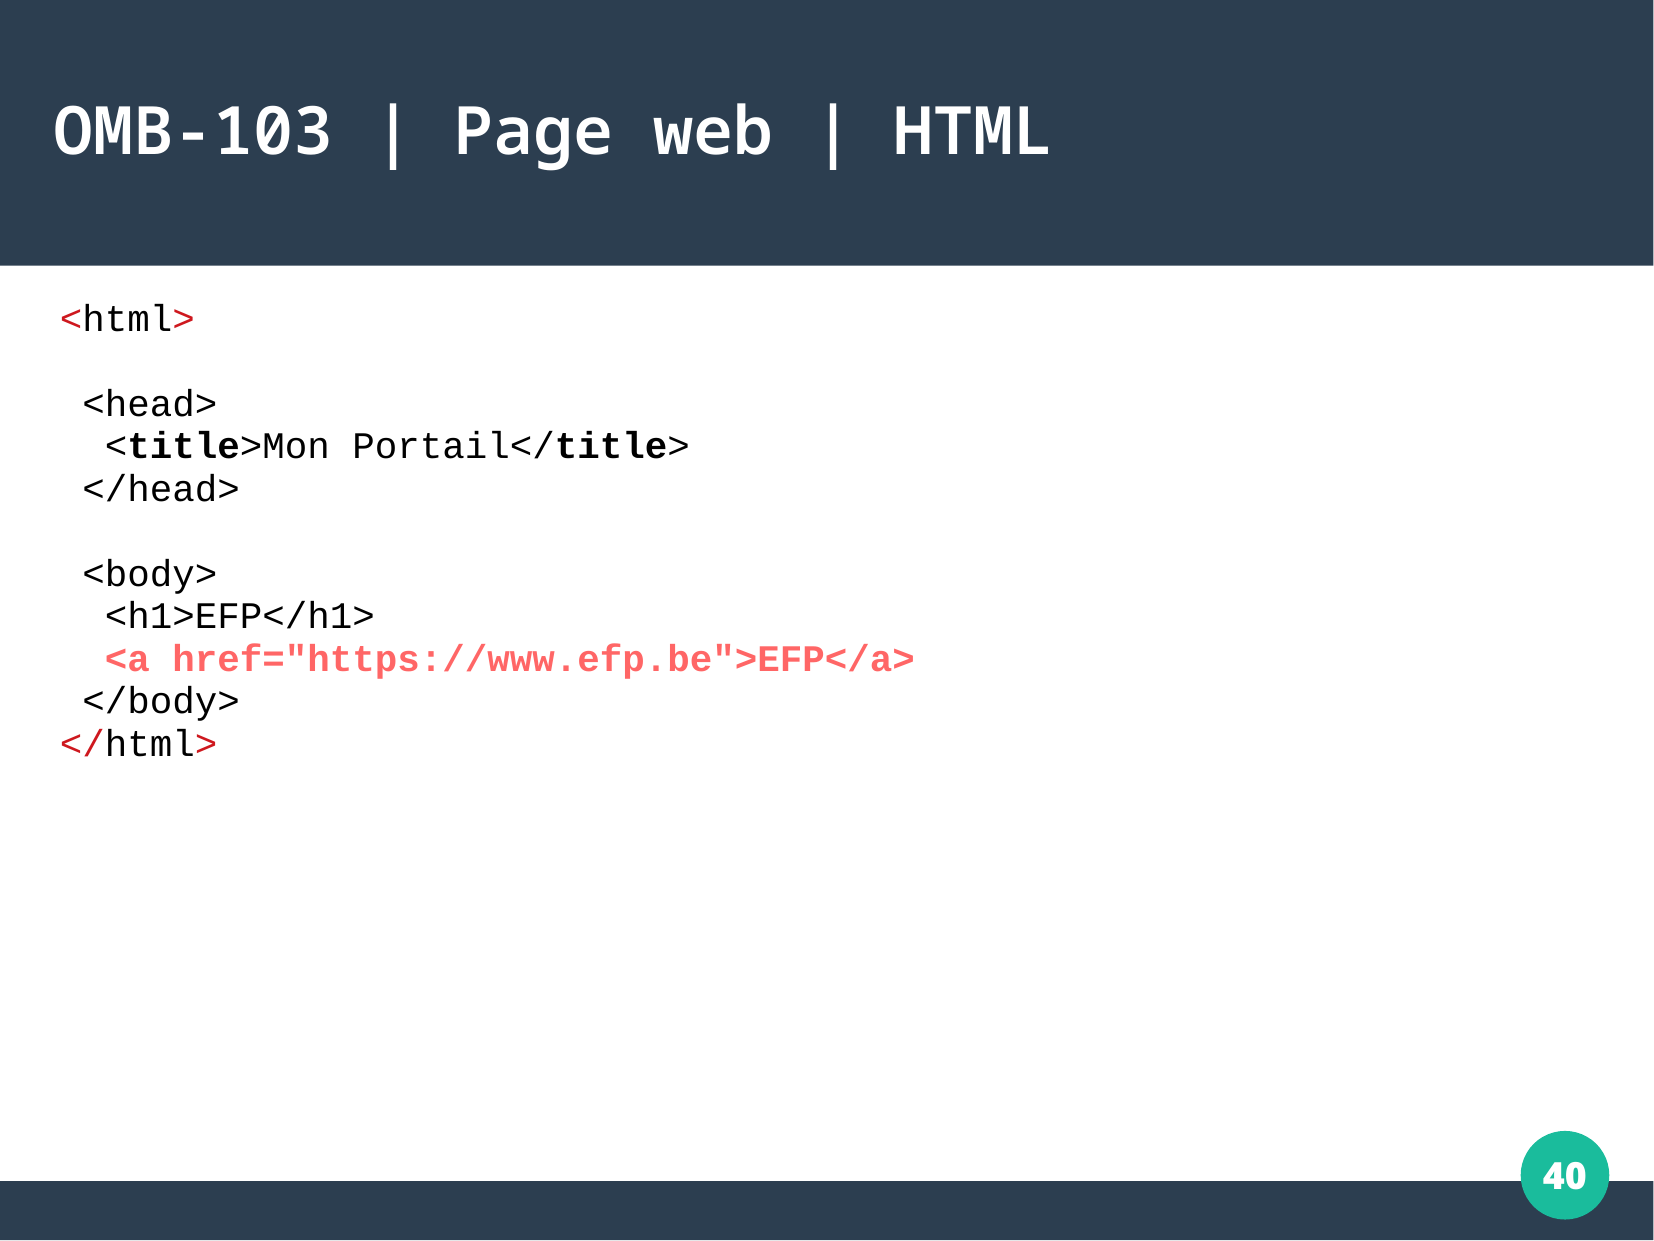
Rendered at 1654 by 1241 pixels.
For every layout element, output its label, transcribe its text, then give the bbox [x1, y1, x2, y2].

title OMB-103 | Page web | HTML [53, 49, 1589, 208]
text_box <html> <head> <title>Mon Portail</title> </head> <body> <h1>EFP</h1> <a href="https://www.efp.be">EFP</a> </body> </html> [45, 292, 1546, 1021]
